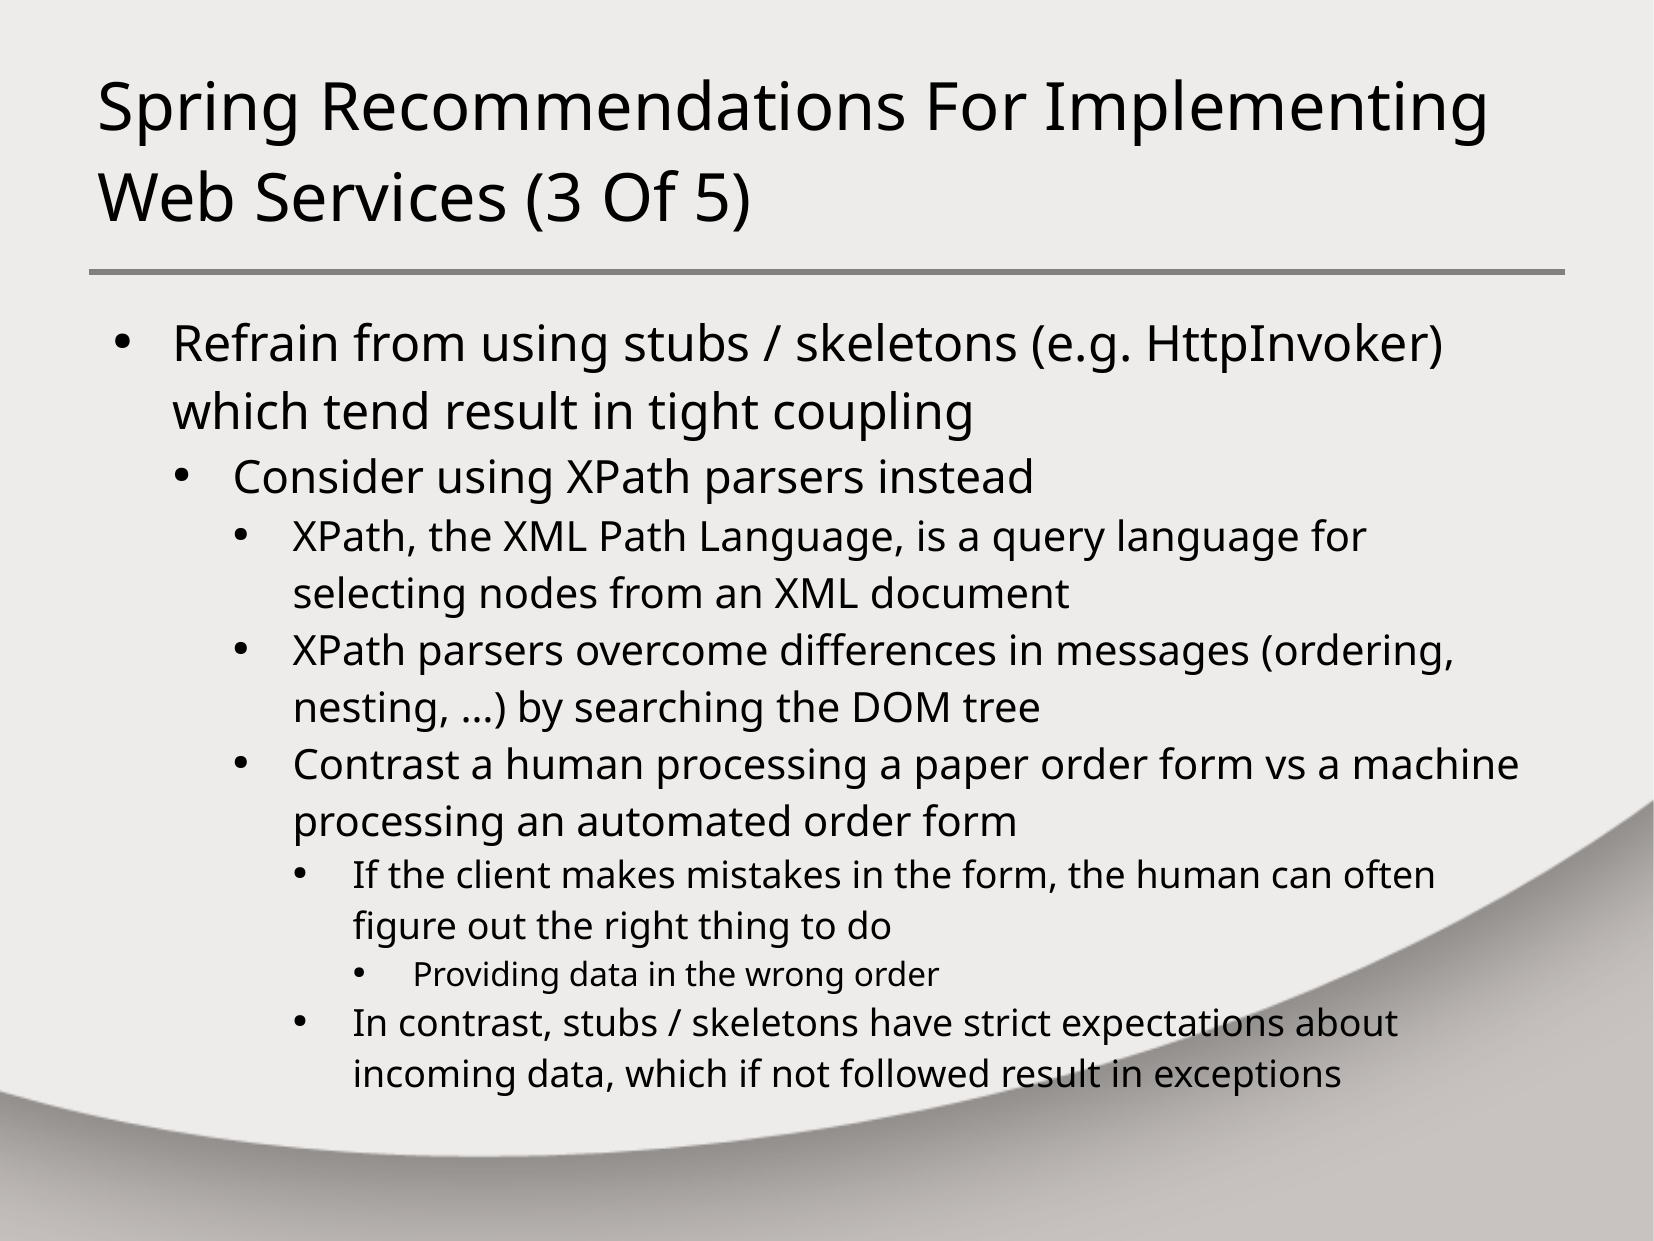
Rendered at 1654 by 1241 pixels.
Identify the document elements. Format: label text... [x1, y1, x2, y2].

title Spring Recommendations For Implementing Web Services (3 Of 5) [97, 75, 1561, 226]
text_box Refrain from using stubs / skeletons (e.g. HttpInvoker) which tend result in tight coupling Consider using XPath parsers instead XPath, the XML Path Language, is a query language for selecting nodes from an XML document XPath parsers overcome differences in messages (ordering, nesting, …) by searching the DOM tree Contrast a human processing a paper order form vs a machine processing an automated order form If the client makes mistakes in the form, the human can often figure out the right thing to do Providing data in the wrong order In contrast, stubs / skeletons have strict expectations about incoming data, which if not followed result in exceptions [97, 300, 1561, 1164]
picture [0, 0, 1654, 1241]
